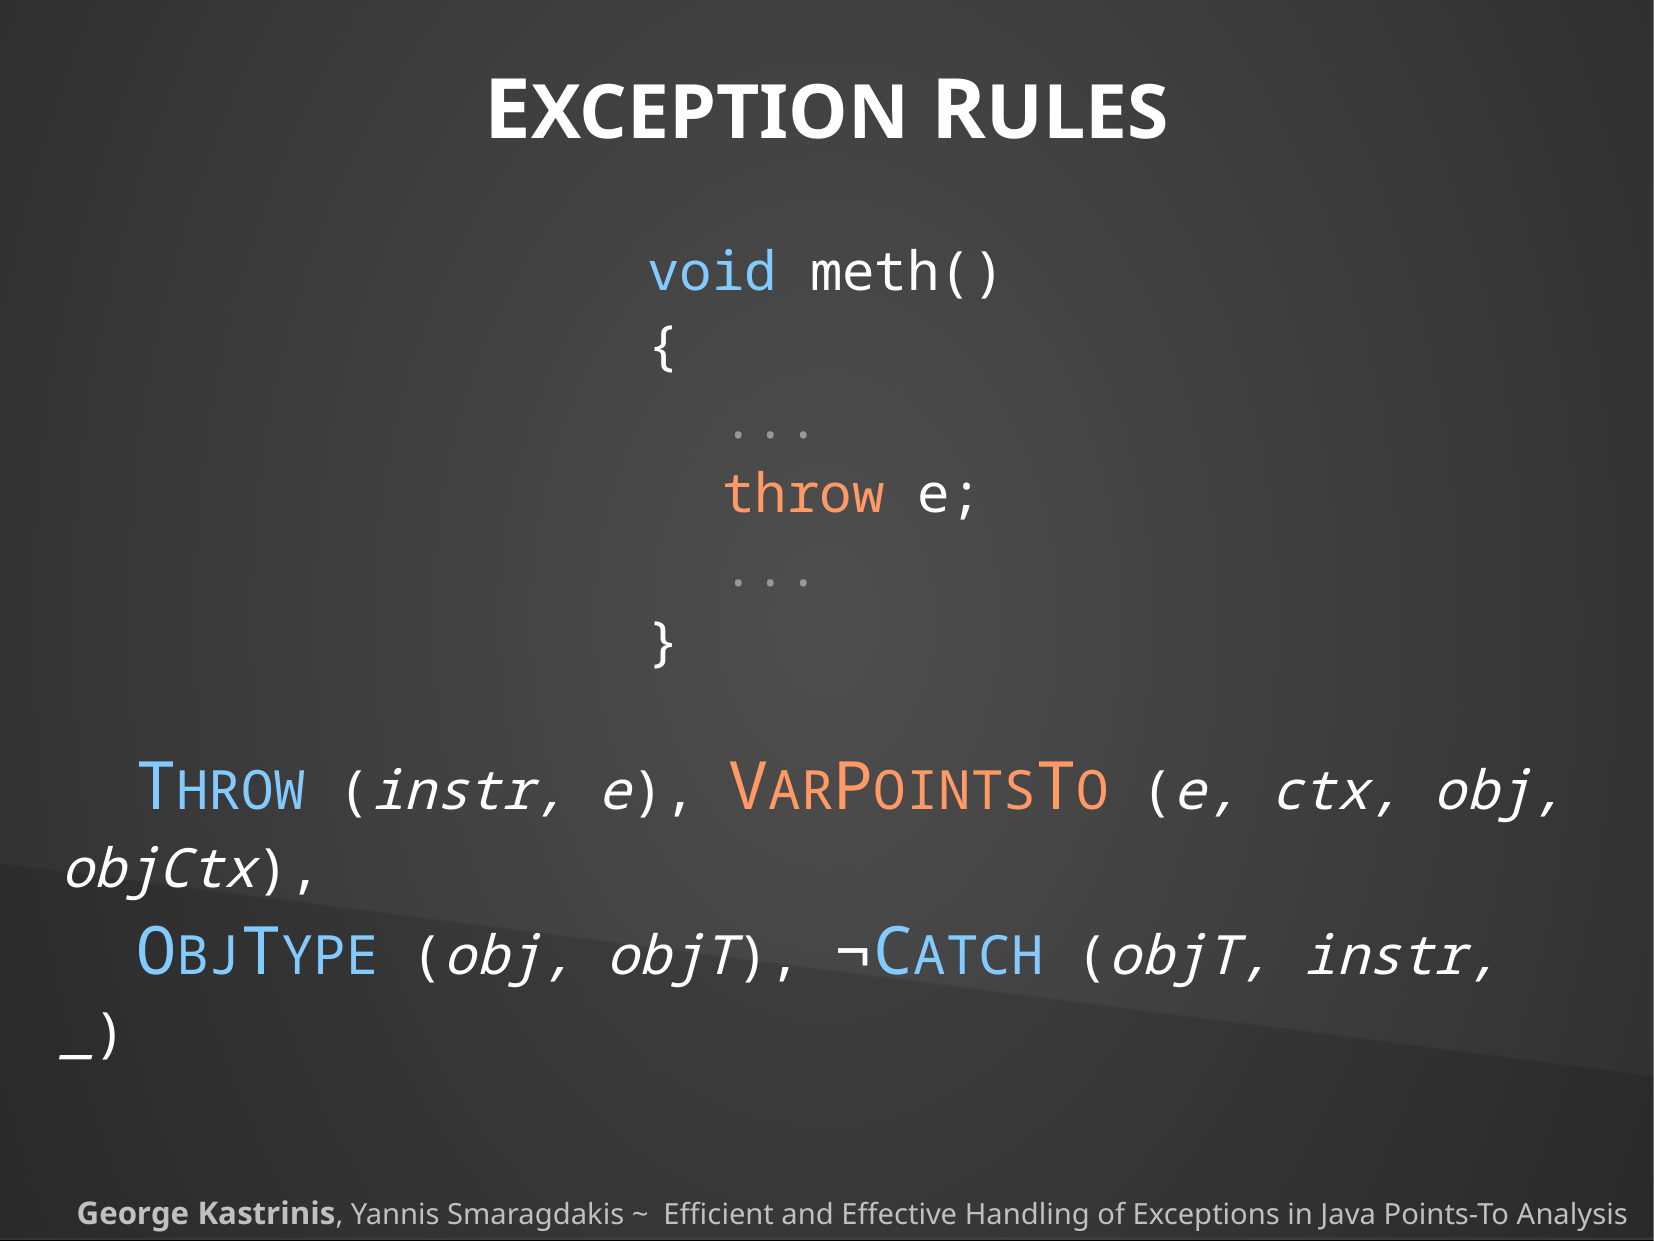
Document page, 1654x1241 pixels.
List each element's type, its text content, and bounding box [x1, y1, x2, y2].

picture [0, 0, 1654, 1241]
text_box void meth() { ... throw e; ... } [632, 225, 1021, 512]
text_box THROW (instr, e), VARPOINTSTO (e, ctx, obj, objCtx), OBJTYPE (obj, objT), ¬CATCH (objT, instr, _) [46, 640, 1607, 909]
text_box EXCEPTION RULES [463, 41, 1191, 151]
